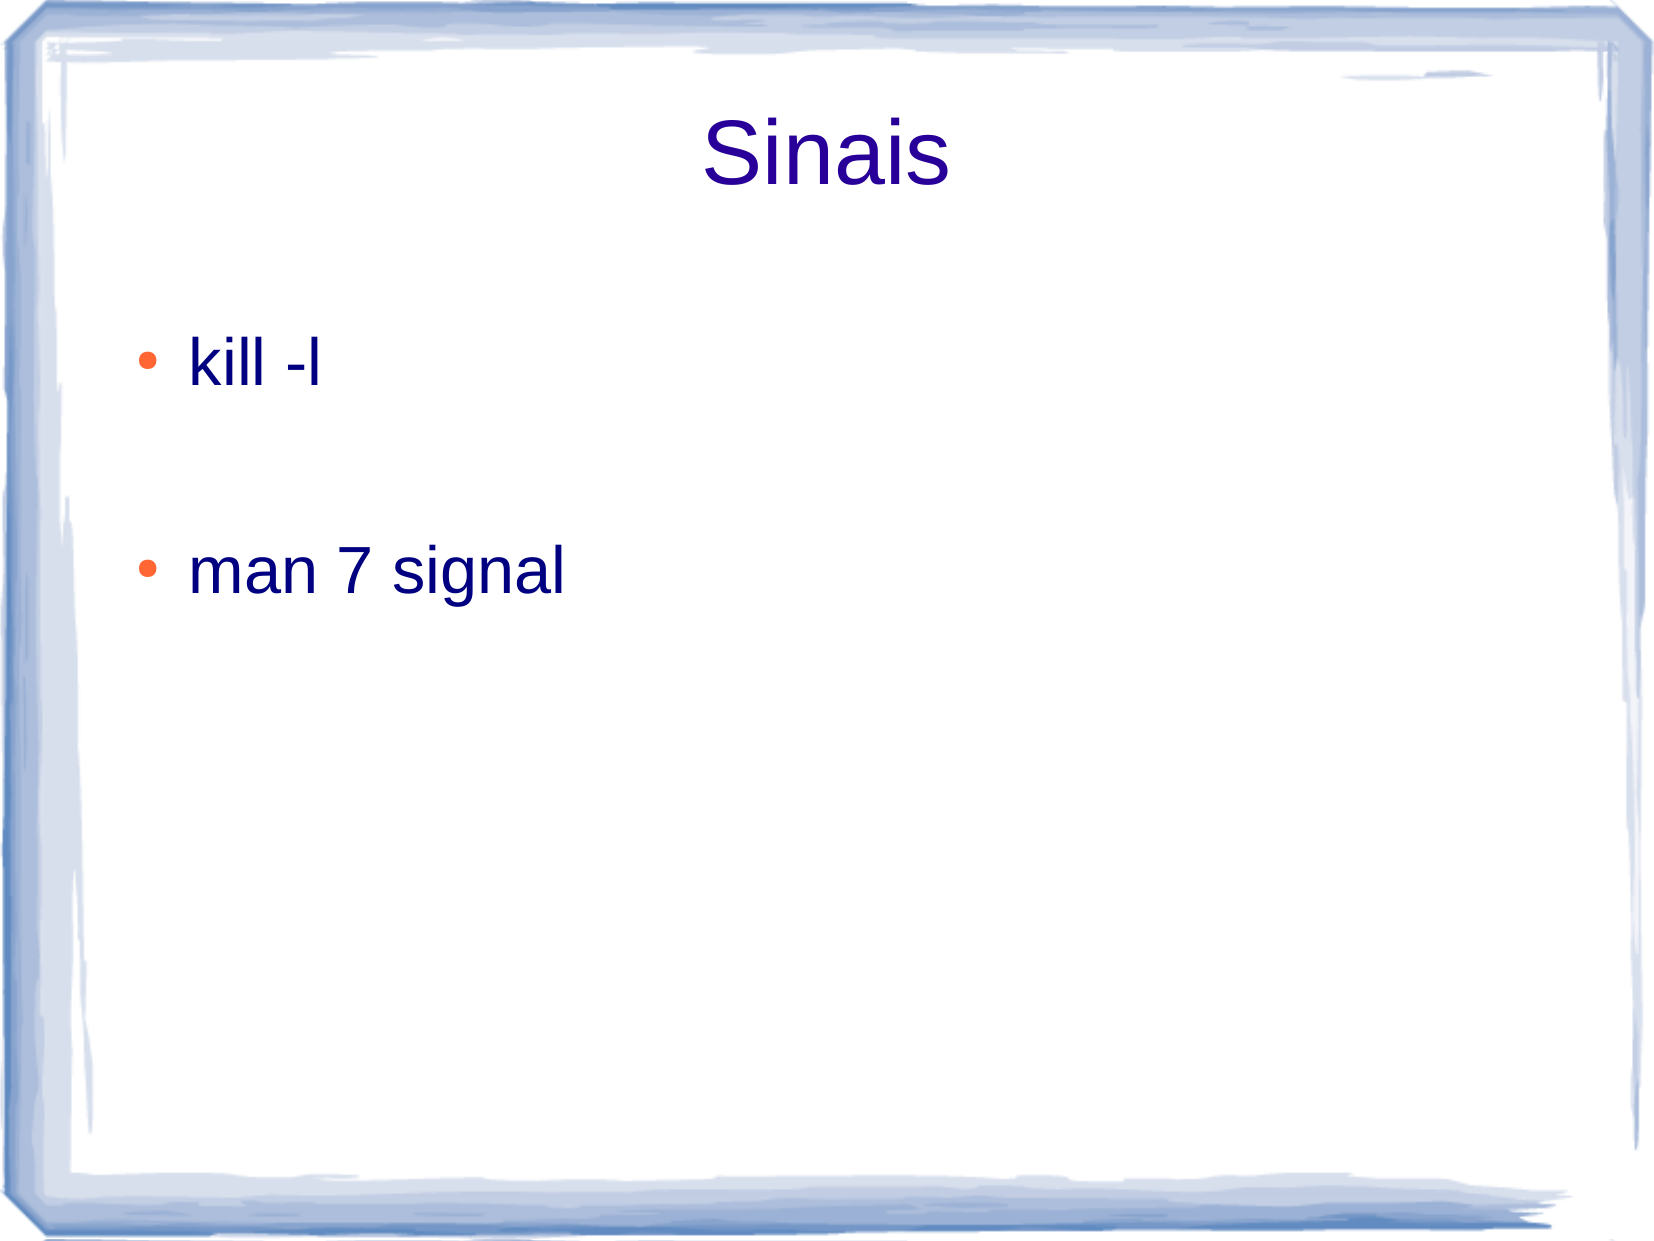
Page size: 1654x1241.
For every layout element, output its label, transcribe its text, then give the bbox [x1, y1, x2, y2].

list kill -l man 7 signal [118, 324, 1571, 1045]
title Sinais [82, 49, 1571, 257]
picture [0, 0, 1654, 1241]
